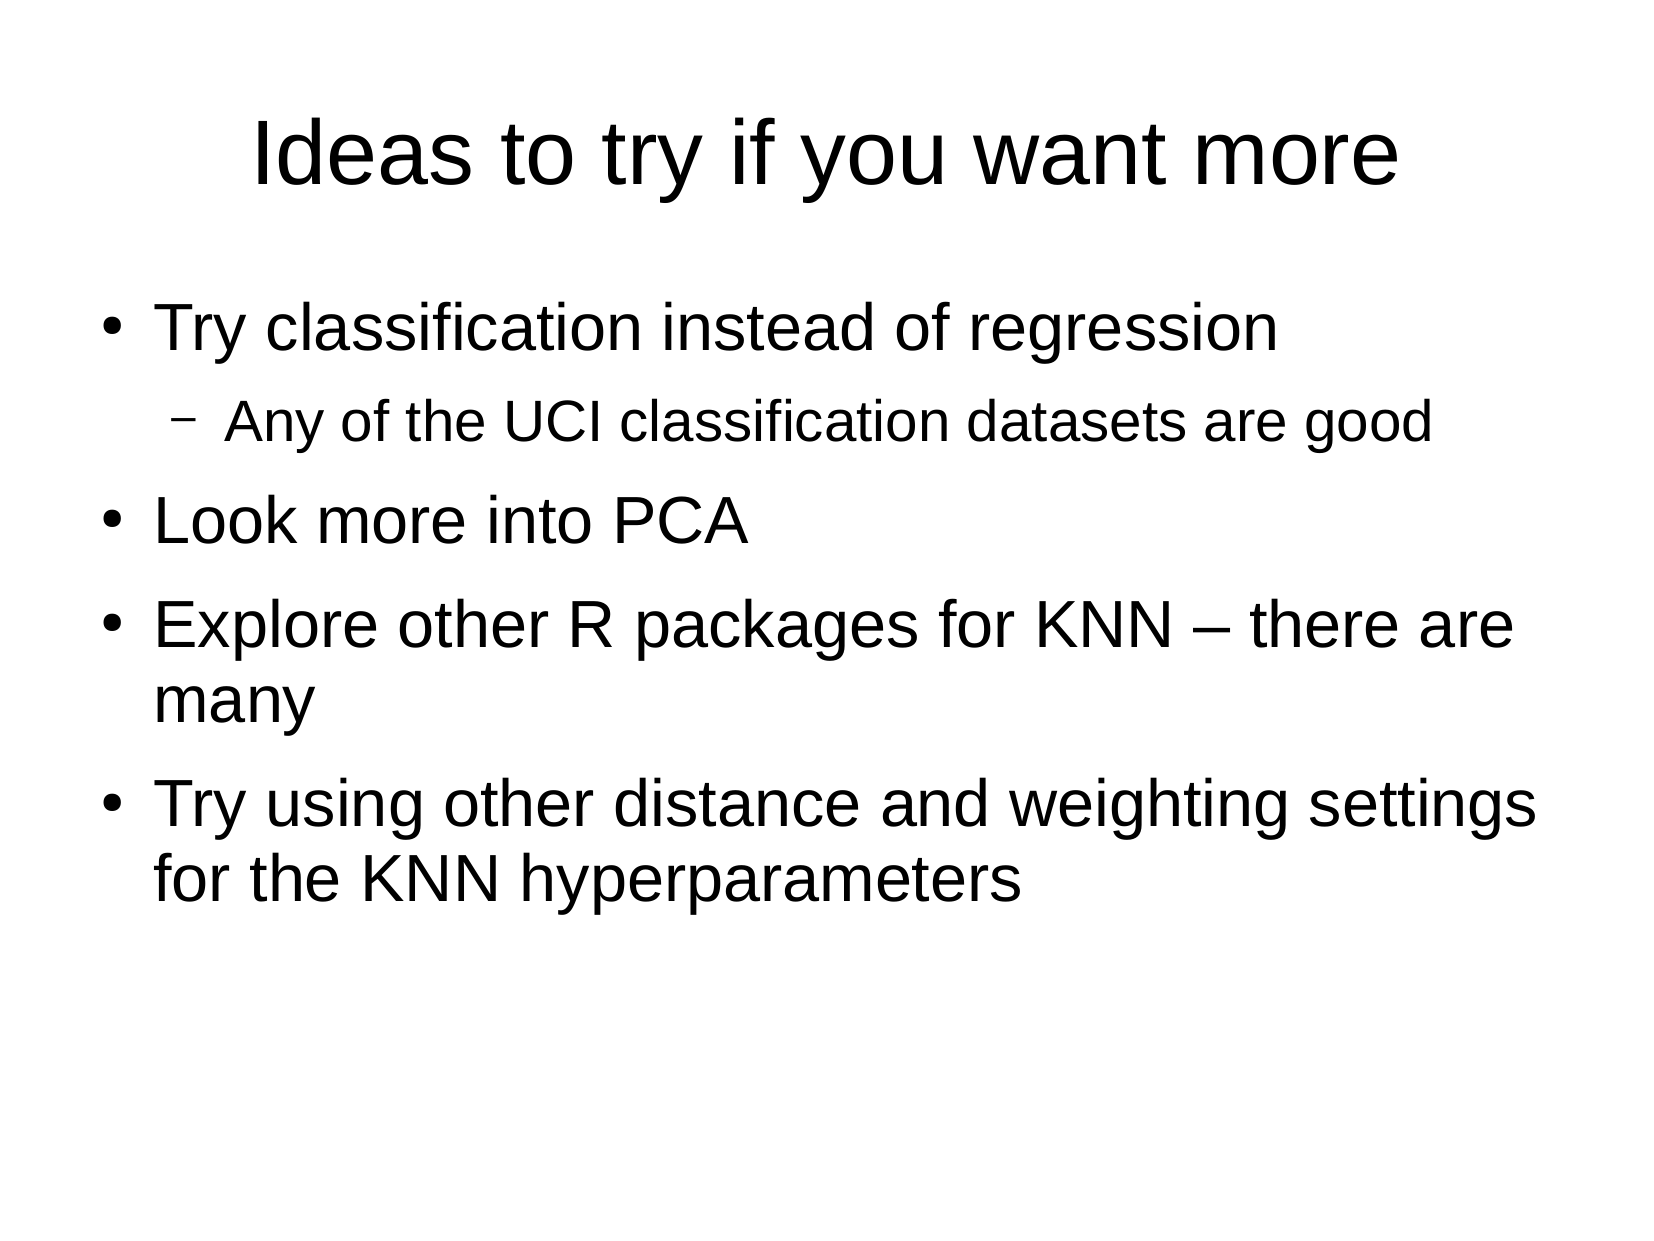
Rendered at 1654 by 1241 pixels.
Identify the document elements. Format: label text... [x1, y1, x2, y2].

list Try classification instead of regression Any of the UCI classification datasets are good Look more into PCA Explore other R packages for KNN – there are many Try using other distance and weighting settings for the KNN hyperparameters [82, 290, 1571, 1010]
title Ideas to try if you want more [82, 49, 1571, 257]
